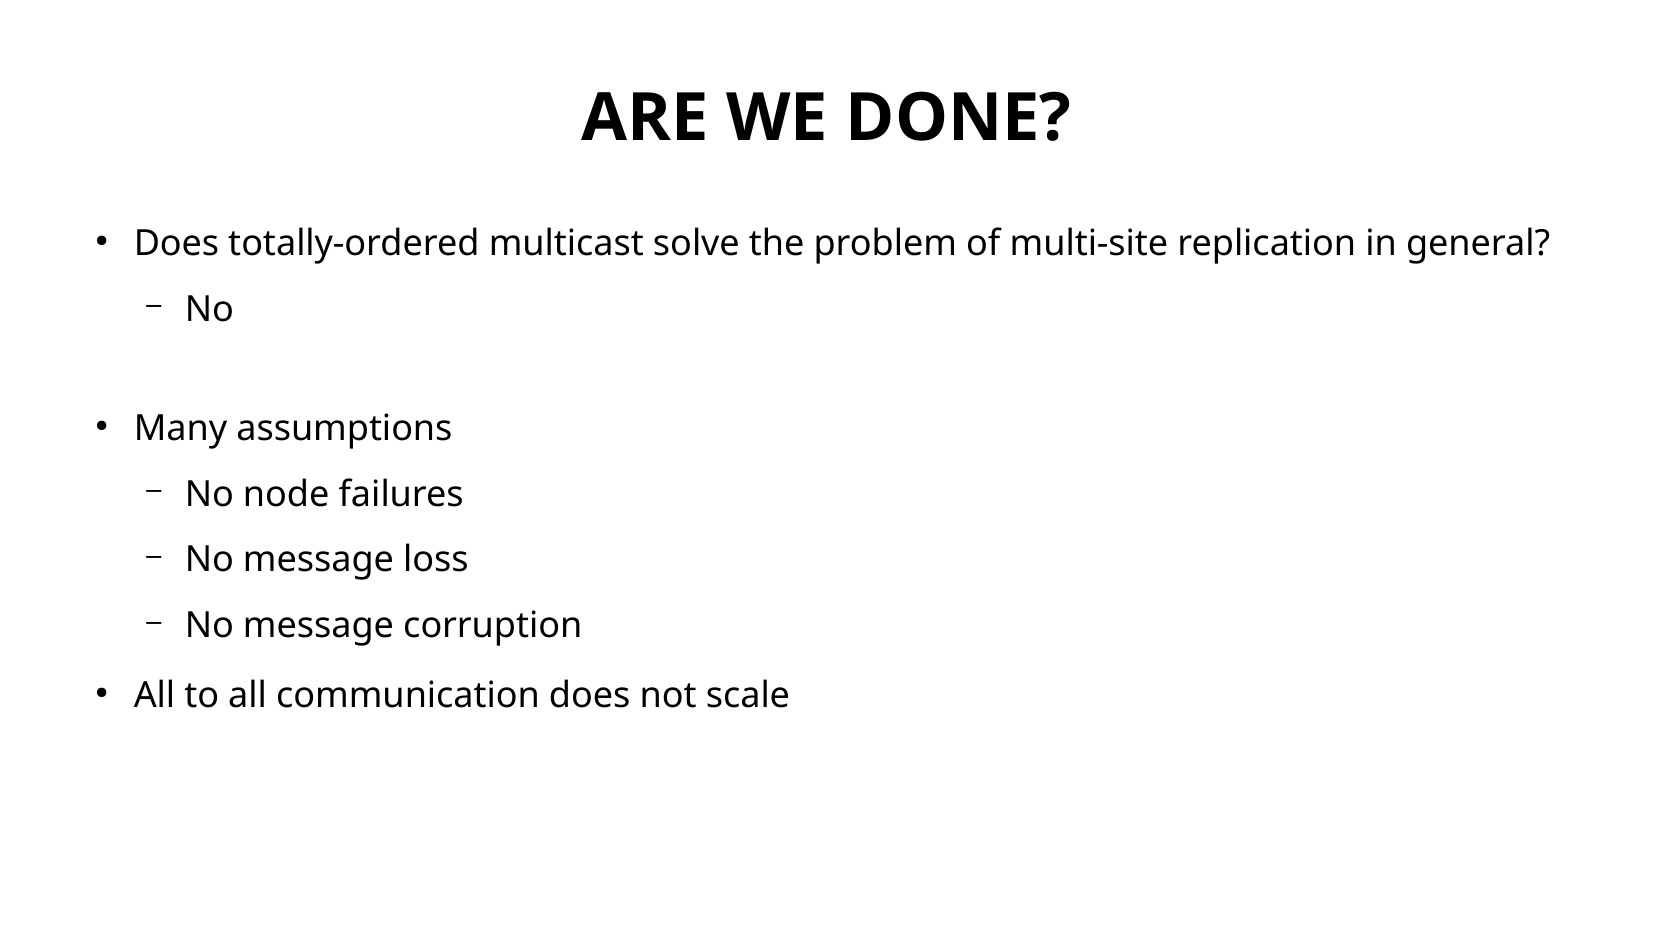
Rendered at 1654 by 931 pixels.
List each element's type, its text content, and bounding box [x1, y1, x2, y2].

list Does totally-ordered multicast solve the problem of multi-site replication in general? No Many assumptions No node failures No message loss No message corruption All to all communication does not scale [82, 217, 1571, 757]
title ARE WE DONE? [82, 36, 1571, 193]
